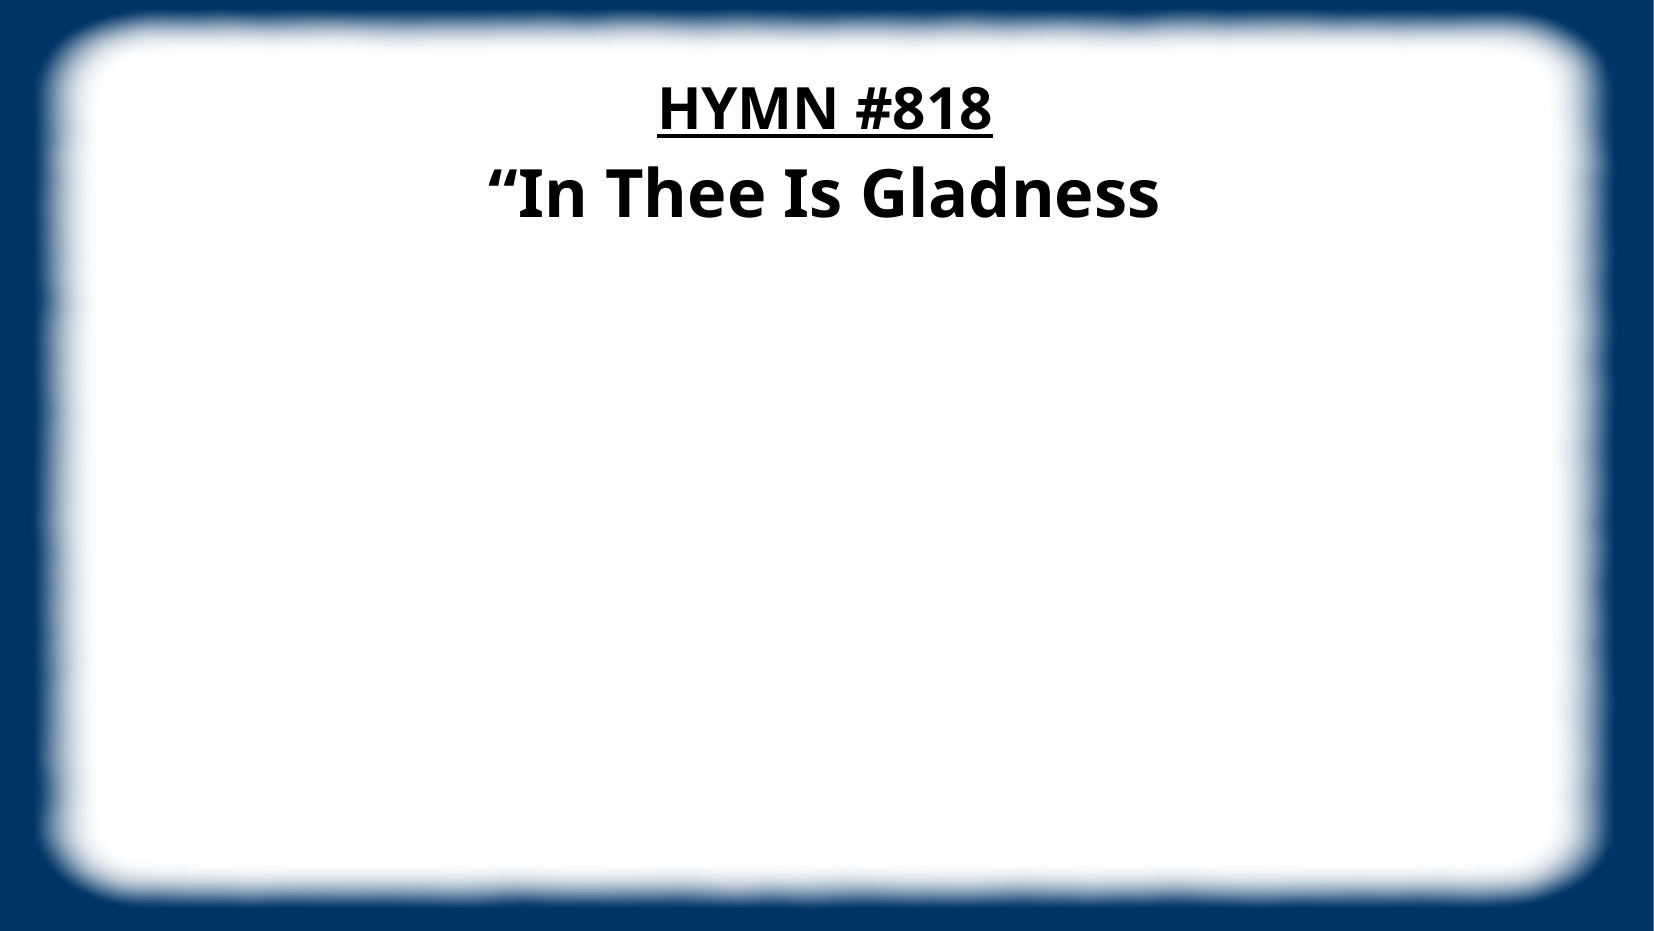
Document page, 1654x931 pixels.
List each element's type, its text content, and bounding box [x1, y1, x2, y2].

text_box HYMN #818 “In Thee Is Gladness [105, 60, 1546, 241]
picture [0, 0, 1654, 931]
